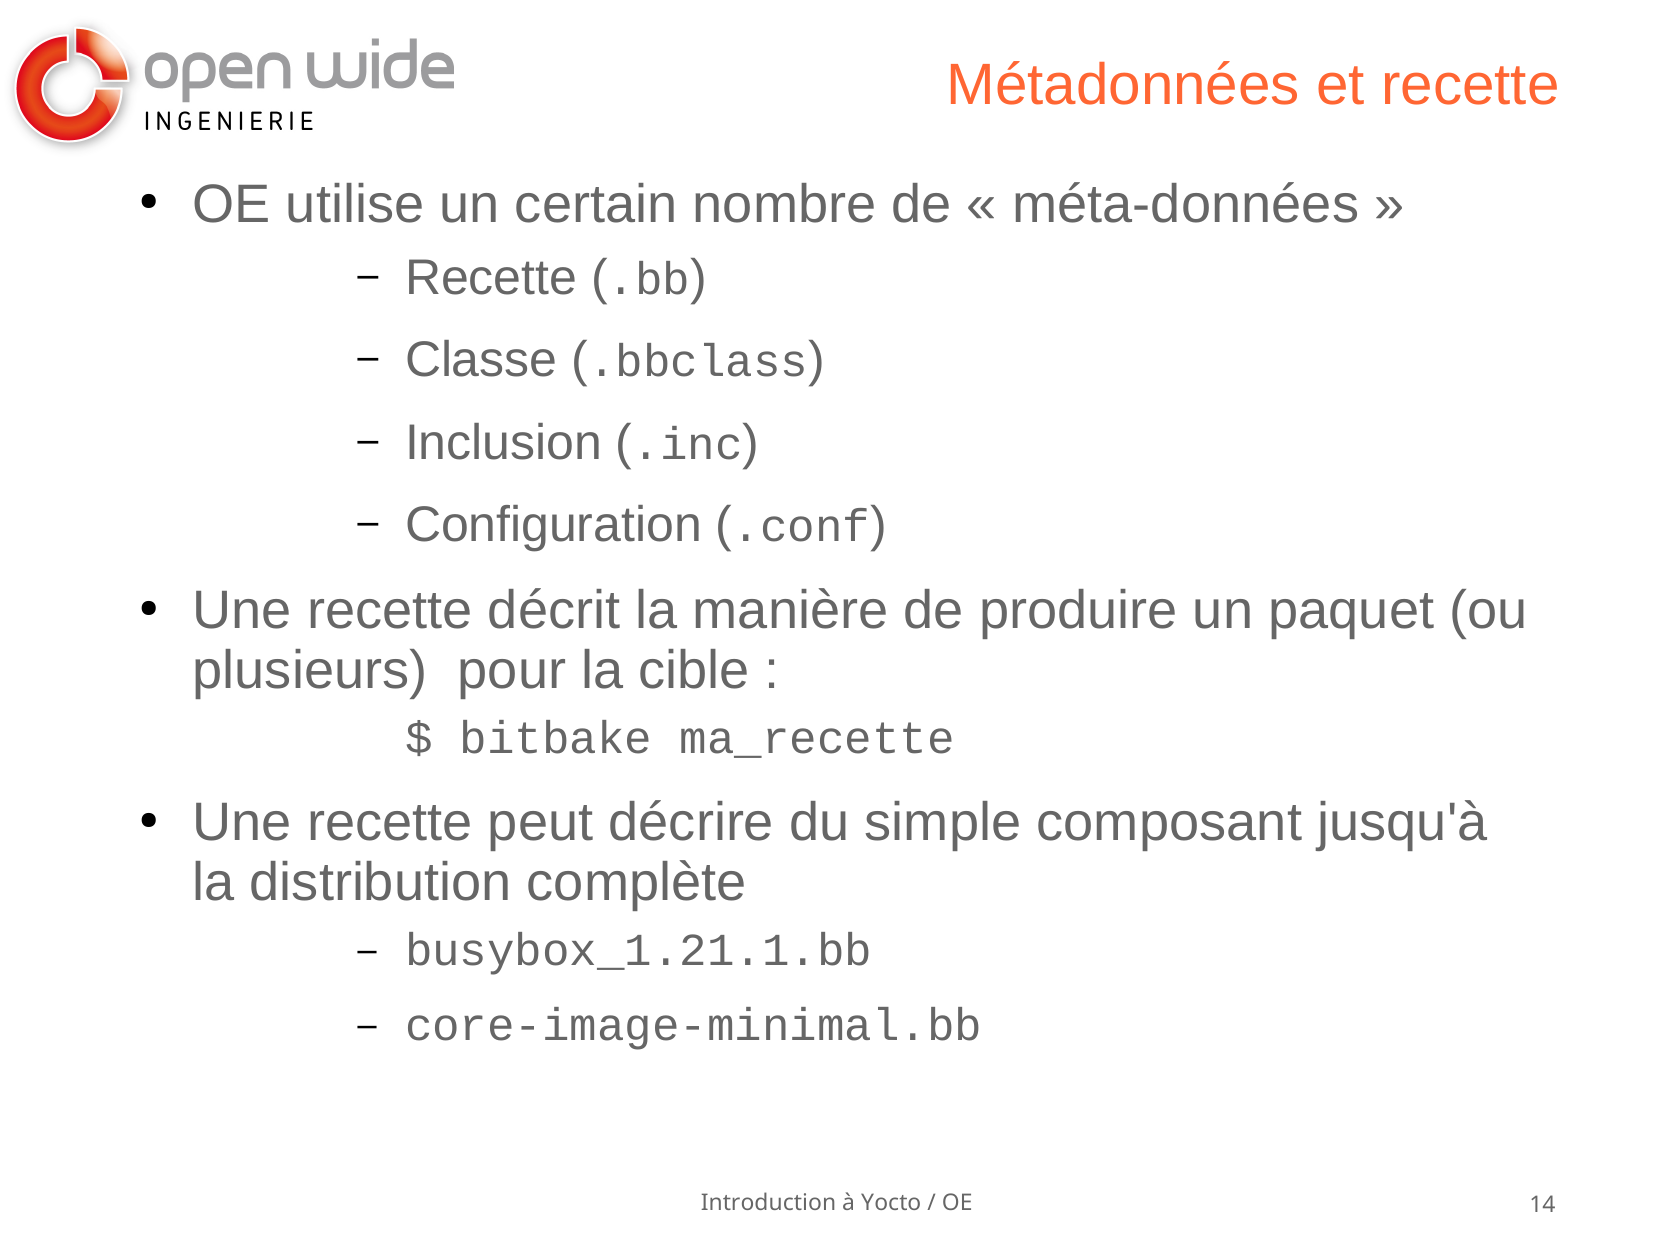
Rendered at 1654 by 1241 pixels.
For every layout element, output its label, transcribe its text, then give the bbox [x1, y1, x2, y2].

picture [0, 0, 454, 161]
title Métadonnées et recette [602, 12, 1561, 157]
list OE utilise un certain nombre de « méta-données » Recette (.bb) Classe (.bbclass) Inclusion (.inc) Configuration (.conf) Une recette décrit la manière de produire un paquet (ou plusieurs) pour la cible : $ bitbake ma_recette Une recette peut décrire du simple composant jusqu'à la distribution complète busybox_1.21.1.bb core-image-minimal.bb [121, 172, 1534, 1058]
